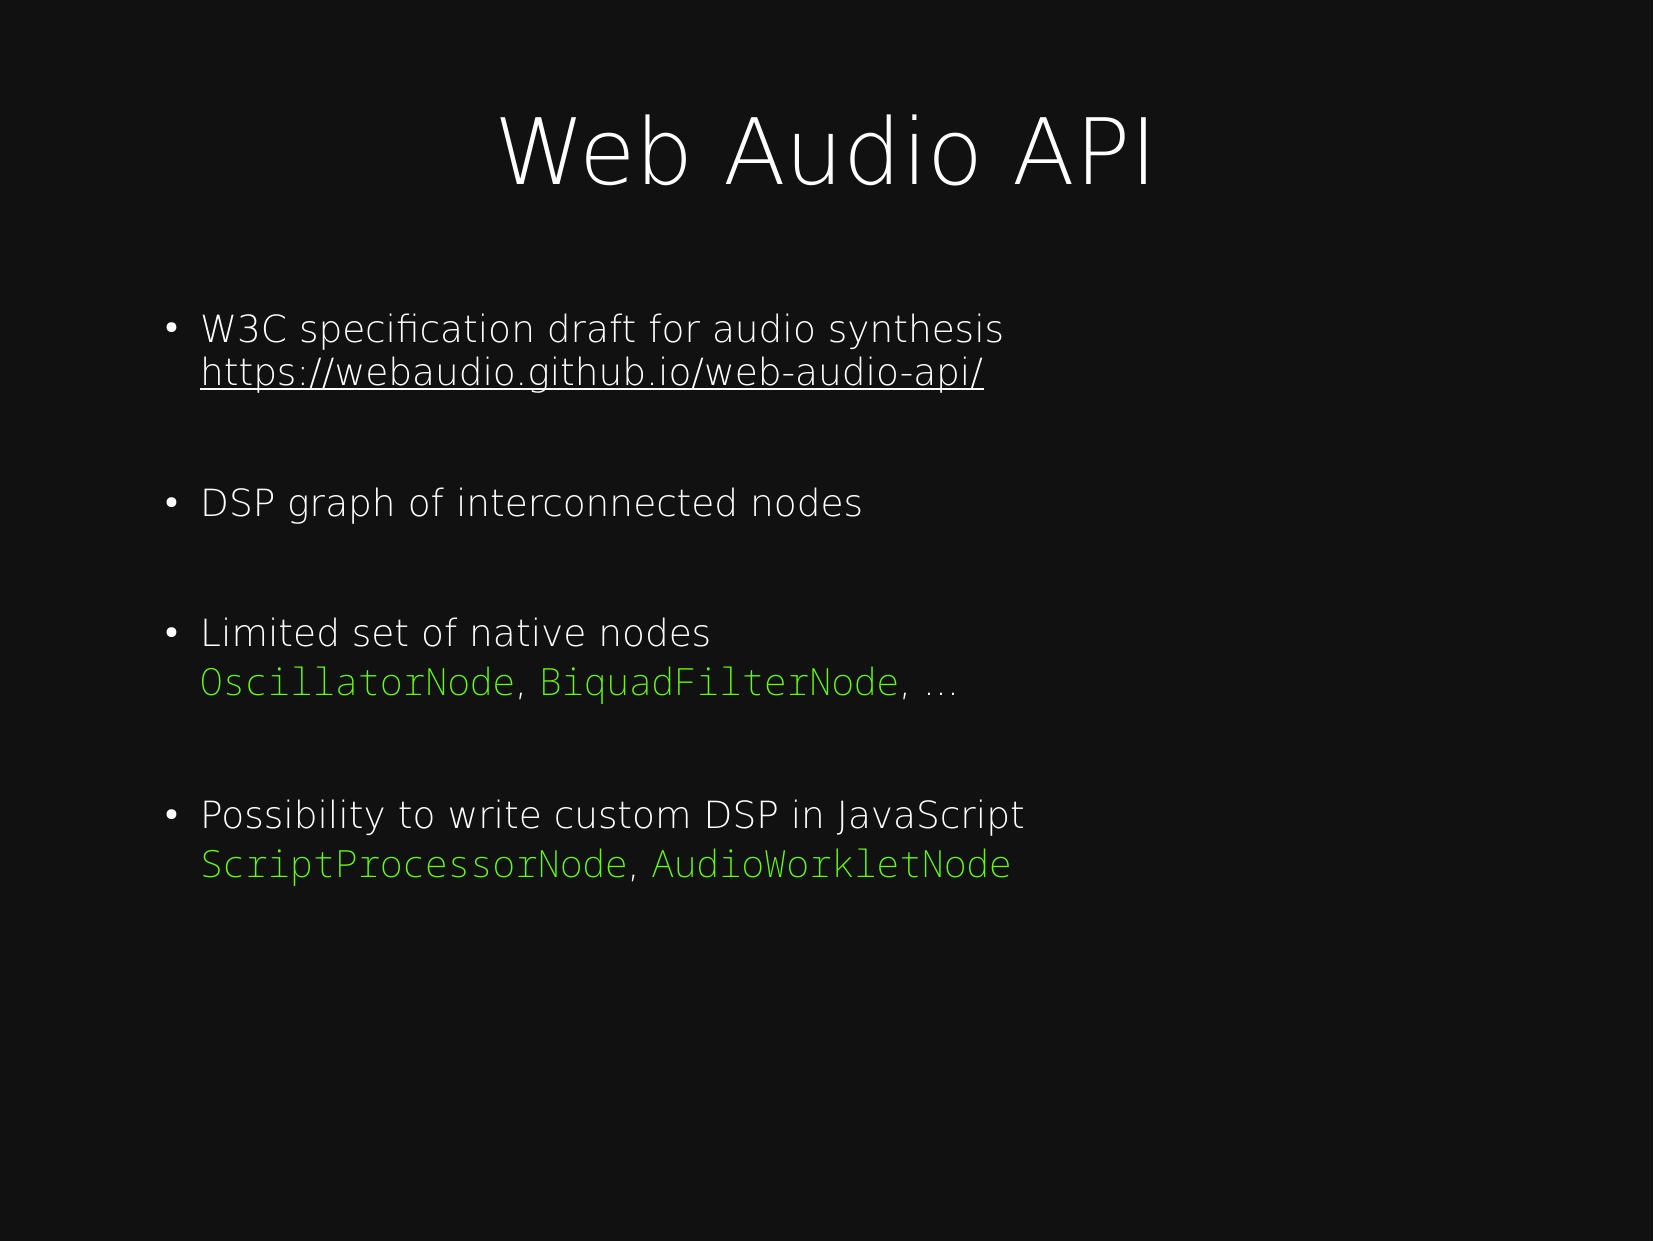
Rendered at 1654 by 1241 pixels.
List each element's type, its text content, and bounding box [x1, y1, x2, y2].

title Web Audio API [82, 49, 1571, 257]
text_box W3C specification draft for audio synthesis https://webaudio.github.io/web-audio-api/ DSP graph of interconnected nodes Limited set of native nodes OscillatorNode, BiquadFilterNode, ... Possibility to write custom DSP in JavaScript ScriptProcessorNode, AudioWorkletNode [150, 300, 1501, 886]
